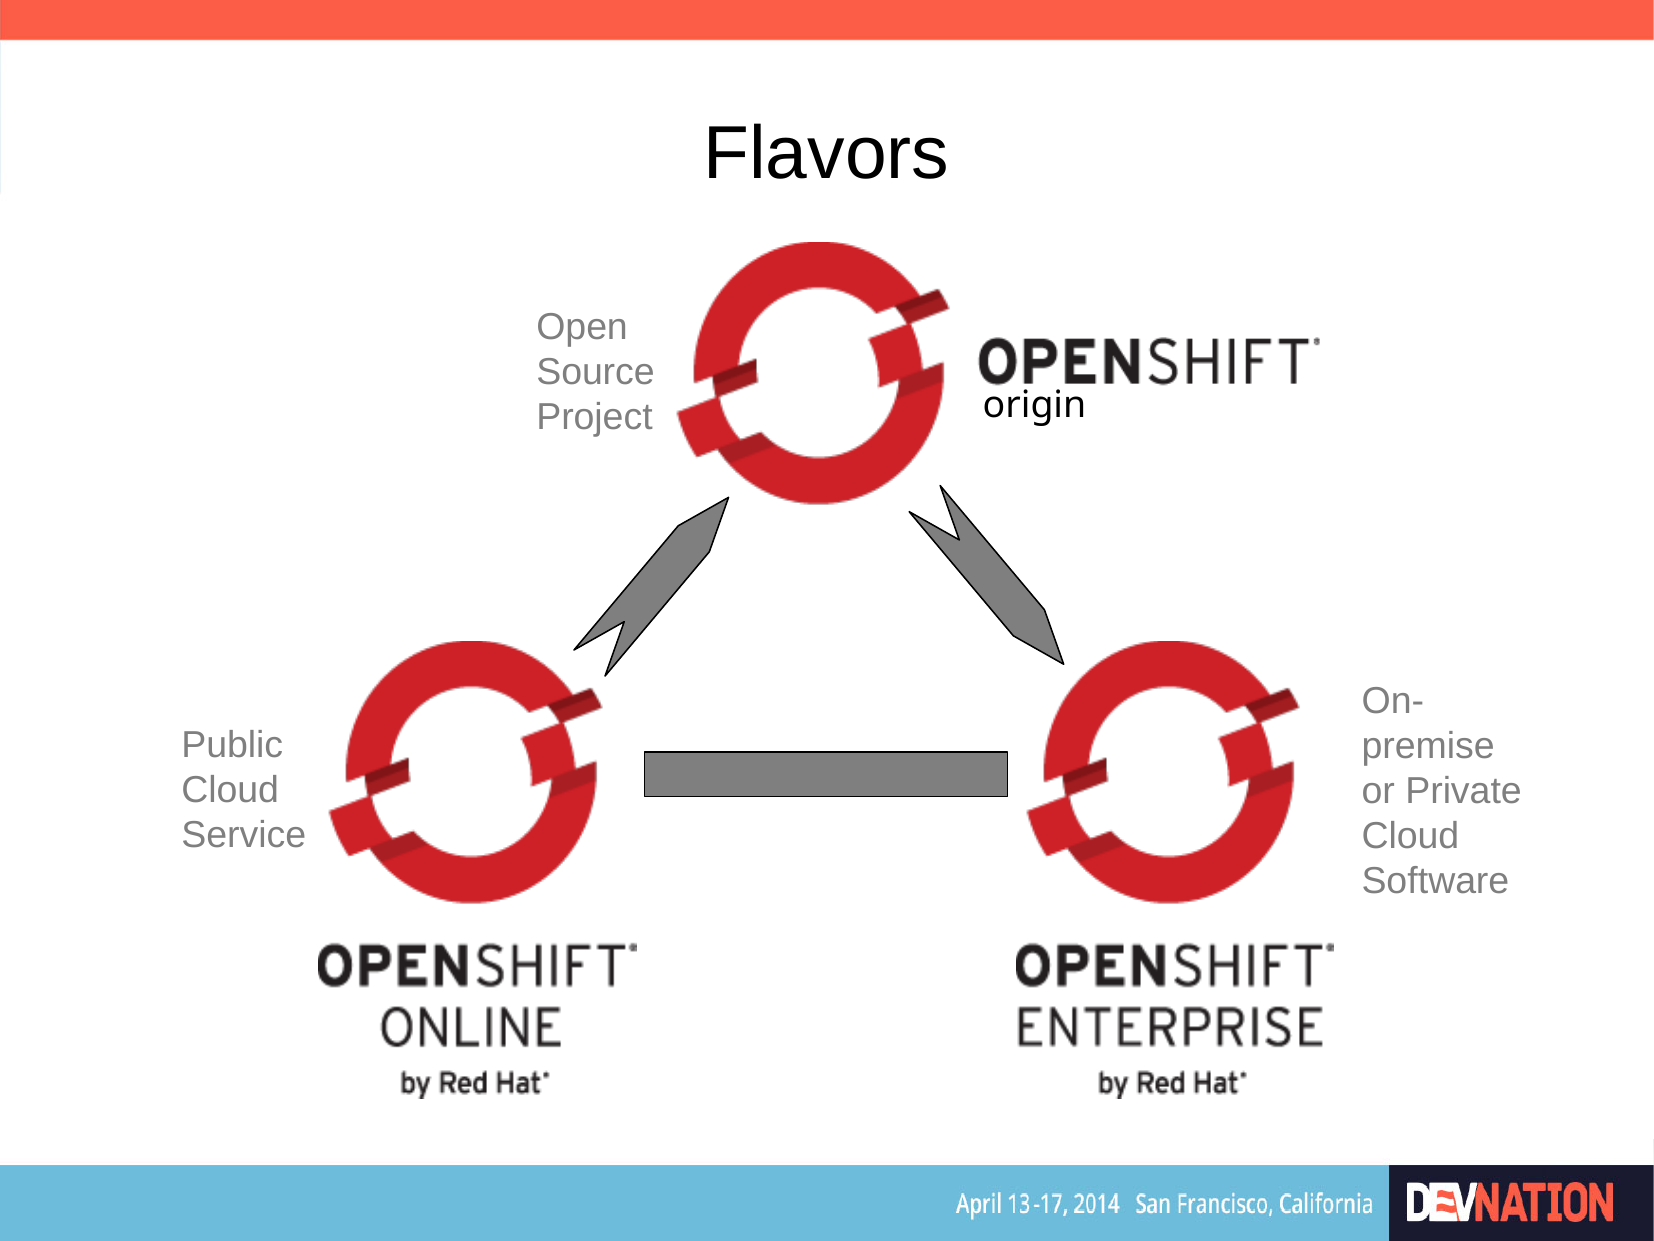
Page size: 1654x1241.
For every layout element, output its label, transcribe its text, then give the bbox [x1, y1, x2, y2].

text_box origin [984, 404, 1102, 433]
text_box origin [987, 404, 999, 415]
text_box [644, 752, 1008, 797]
text_box Open Source Project [521, 281, 689, 453]
text_box Public Cloud Service [166, 700, 334, 872]
text_box [909, 485, 1064, 665]
picture [0, 0, 1654, 1241]
text_box origin [1035, 404, 1047, 415]
text_box On-premise or Private Cloud Software [1346, 700, 1548, 872]
title Flavors [82, 49, 1571, 257]
text_box [573, 497, 729, 677]
